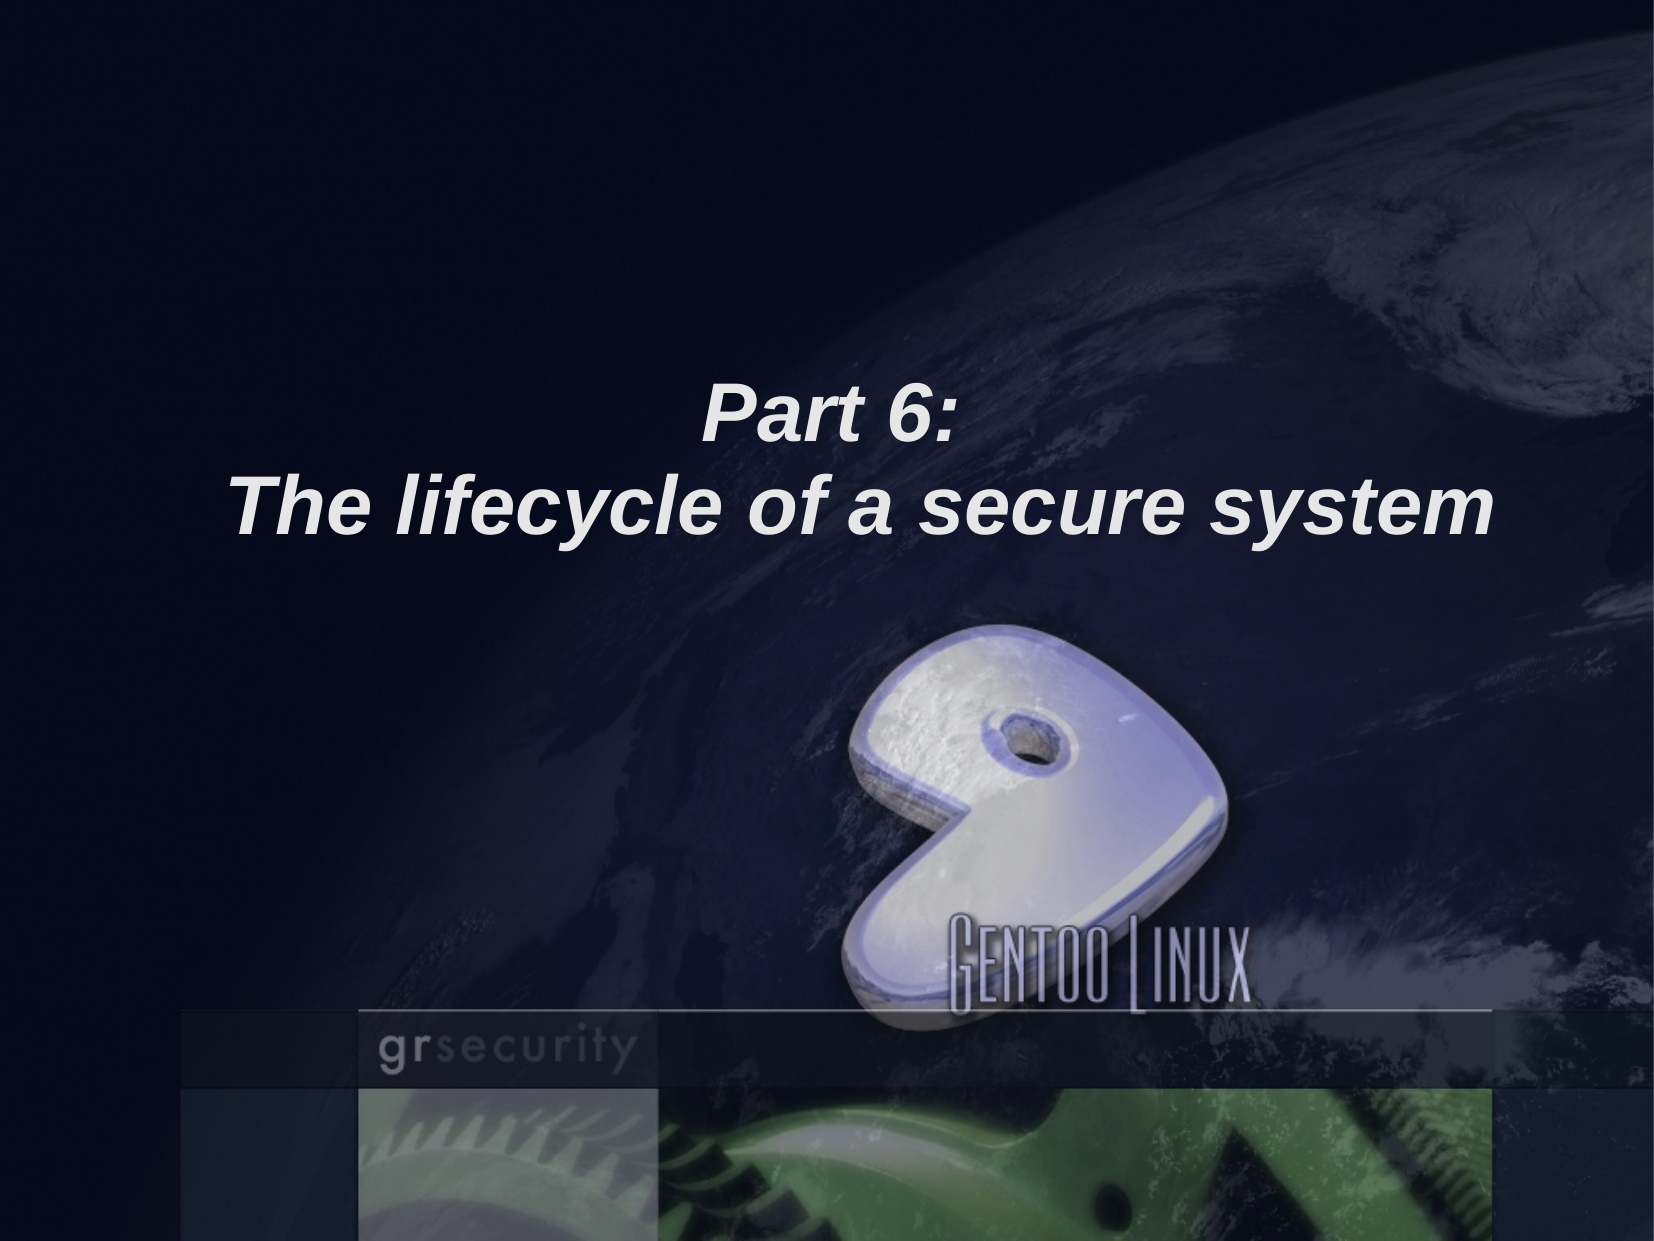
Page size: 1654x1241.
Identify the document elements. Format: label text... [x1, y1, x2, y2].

title Part 6: The lifecycle of a secure system [125, 355, 1538, 563]
picture [0, 0, 1654, 1241]
